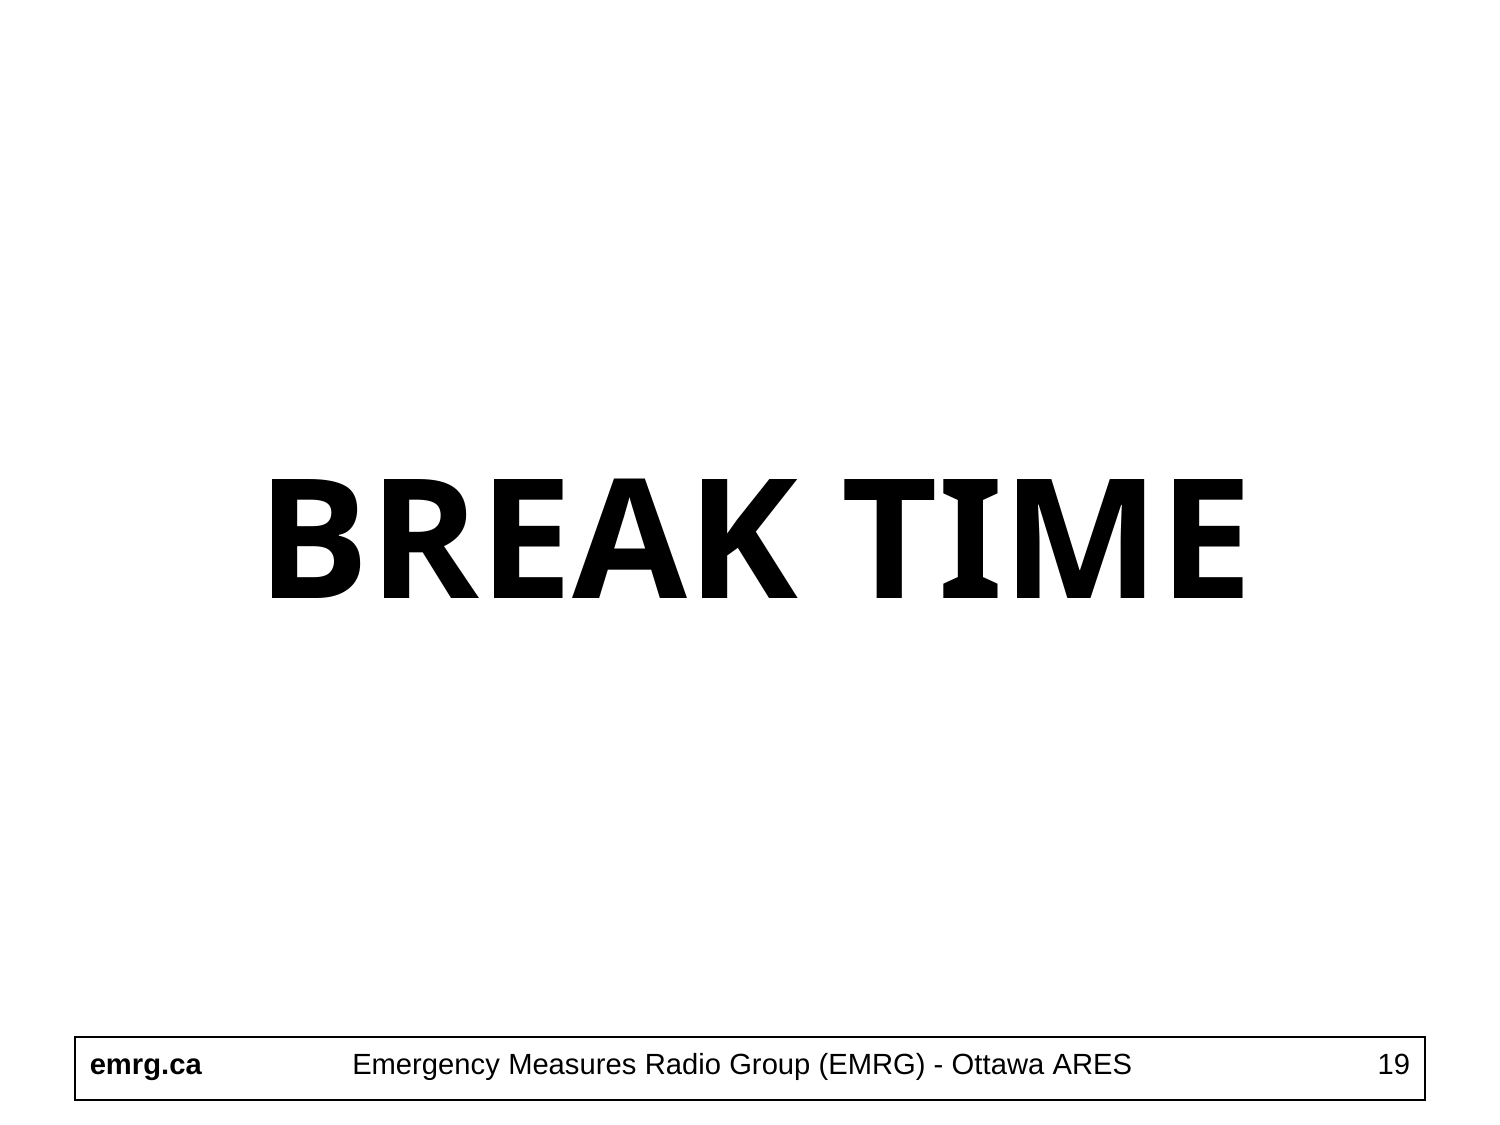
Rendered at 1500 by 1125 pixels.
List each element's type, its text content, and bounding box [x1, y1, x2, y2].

title BREAK TIME [118, 412, 1394, 828]
text_box Emergency Measures Radio Group (EMRG) - Ottawa ARES [247, 1037, 1238, 1103]
text_box <number> [1246, 1037, 1426, 1103]
